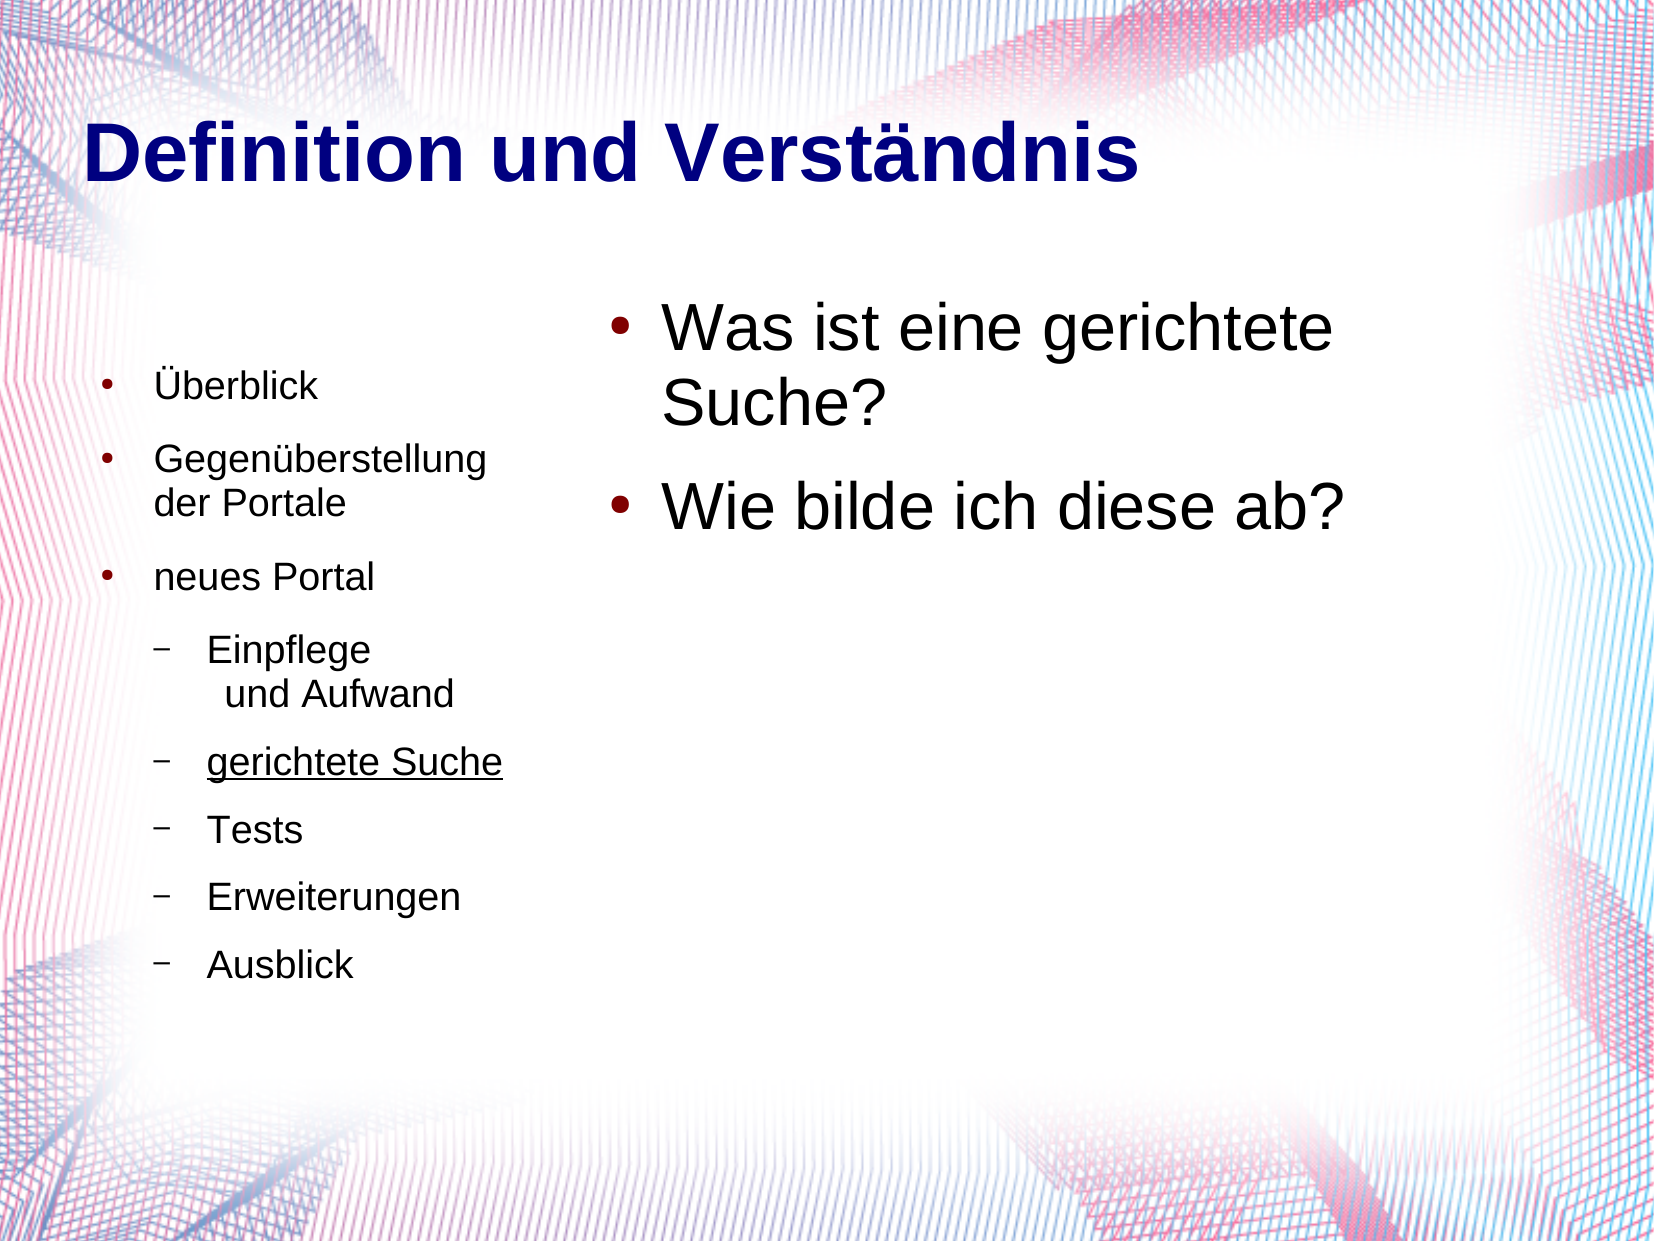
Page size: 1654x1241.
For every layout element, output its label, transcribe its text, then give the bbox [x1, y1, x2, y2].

title Definition und Verständnis [82, 49, 1571, 257]
list Was ist eine gerichtete Suche? Wie bilde ich diese ab? [590, 290, 1572, 1109]
picture [0, 0, 1654, 1241]
list Überblick Gegenüberstellung der Portale neues Portal Einpflege und Aufwand gerichtete Suche Tests Erweiterungen Ausblick [82, 290, 520, 1109]
